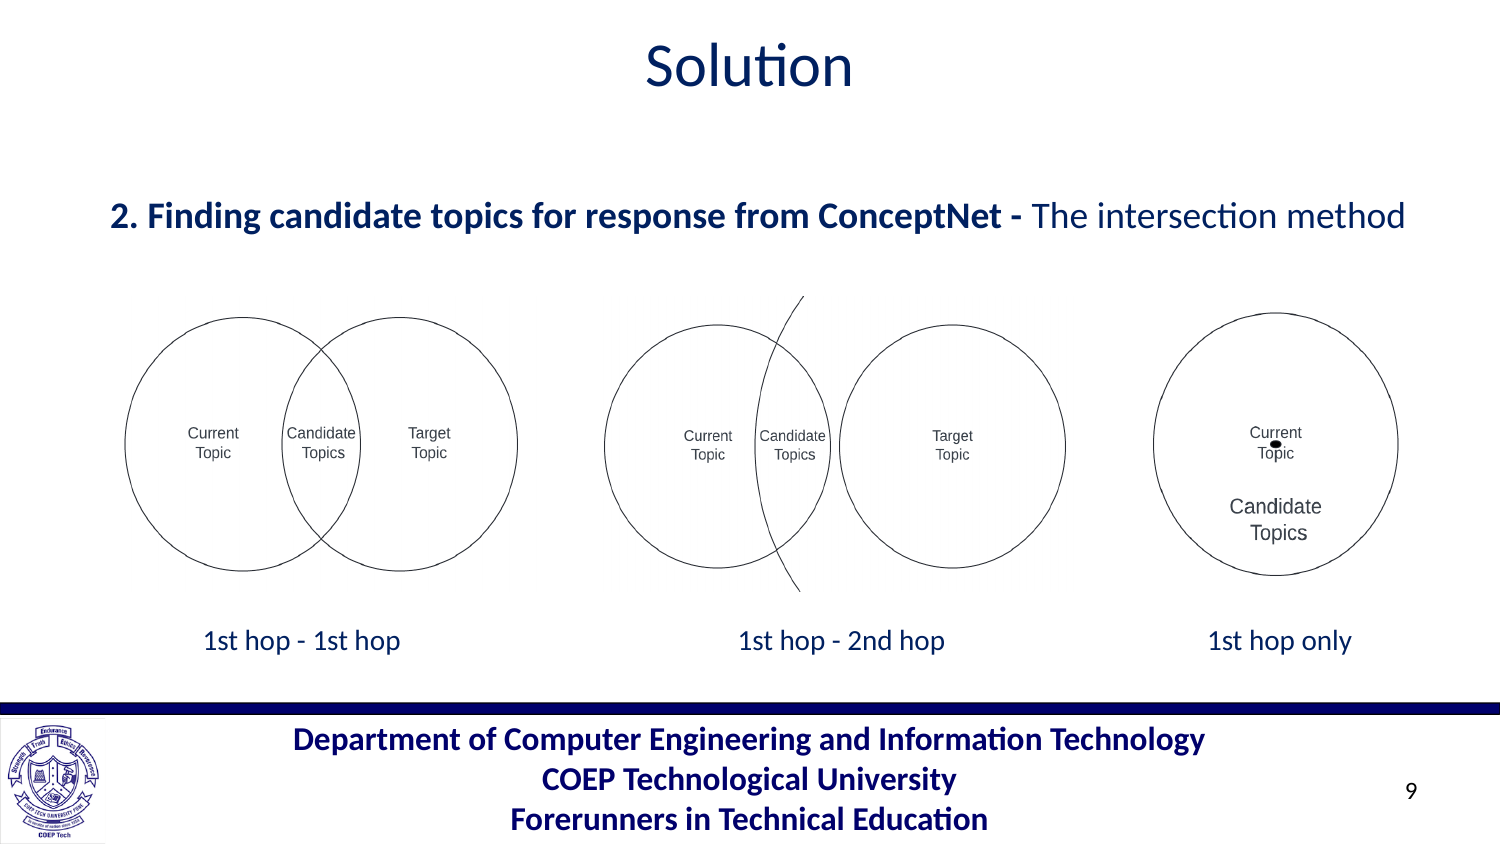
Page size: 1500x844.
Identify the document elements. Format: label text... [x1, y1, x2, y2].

text_box [0, 718, 106, 844]
picture [1133, 291, 1418, 597]
text_box Department of Computer Engineering and Information Technology COEP Technological University Forerunners in Technical Education [264, 702, 1235, 837]
text_box 2. Finding candidate topics for response from ConceptNet - The intersection method [34, 137, 1436, 288]
text_box [1235, 702, 1500, 715]
text_box 1st hop - 1st hop 1st hop - 2nd hop 1st hop only [49, 613, 1451, 656]
text_box Solution [7, 9, 1493, 100]
text_box 9 [1235, 768, 1418, 805]
picture [596, 296, 1074, 592]
picture [105, 296, 537, 592]
text_box [0, 702, 264, 715]
